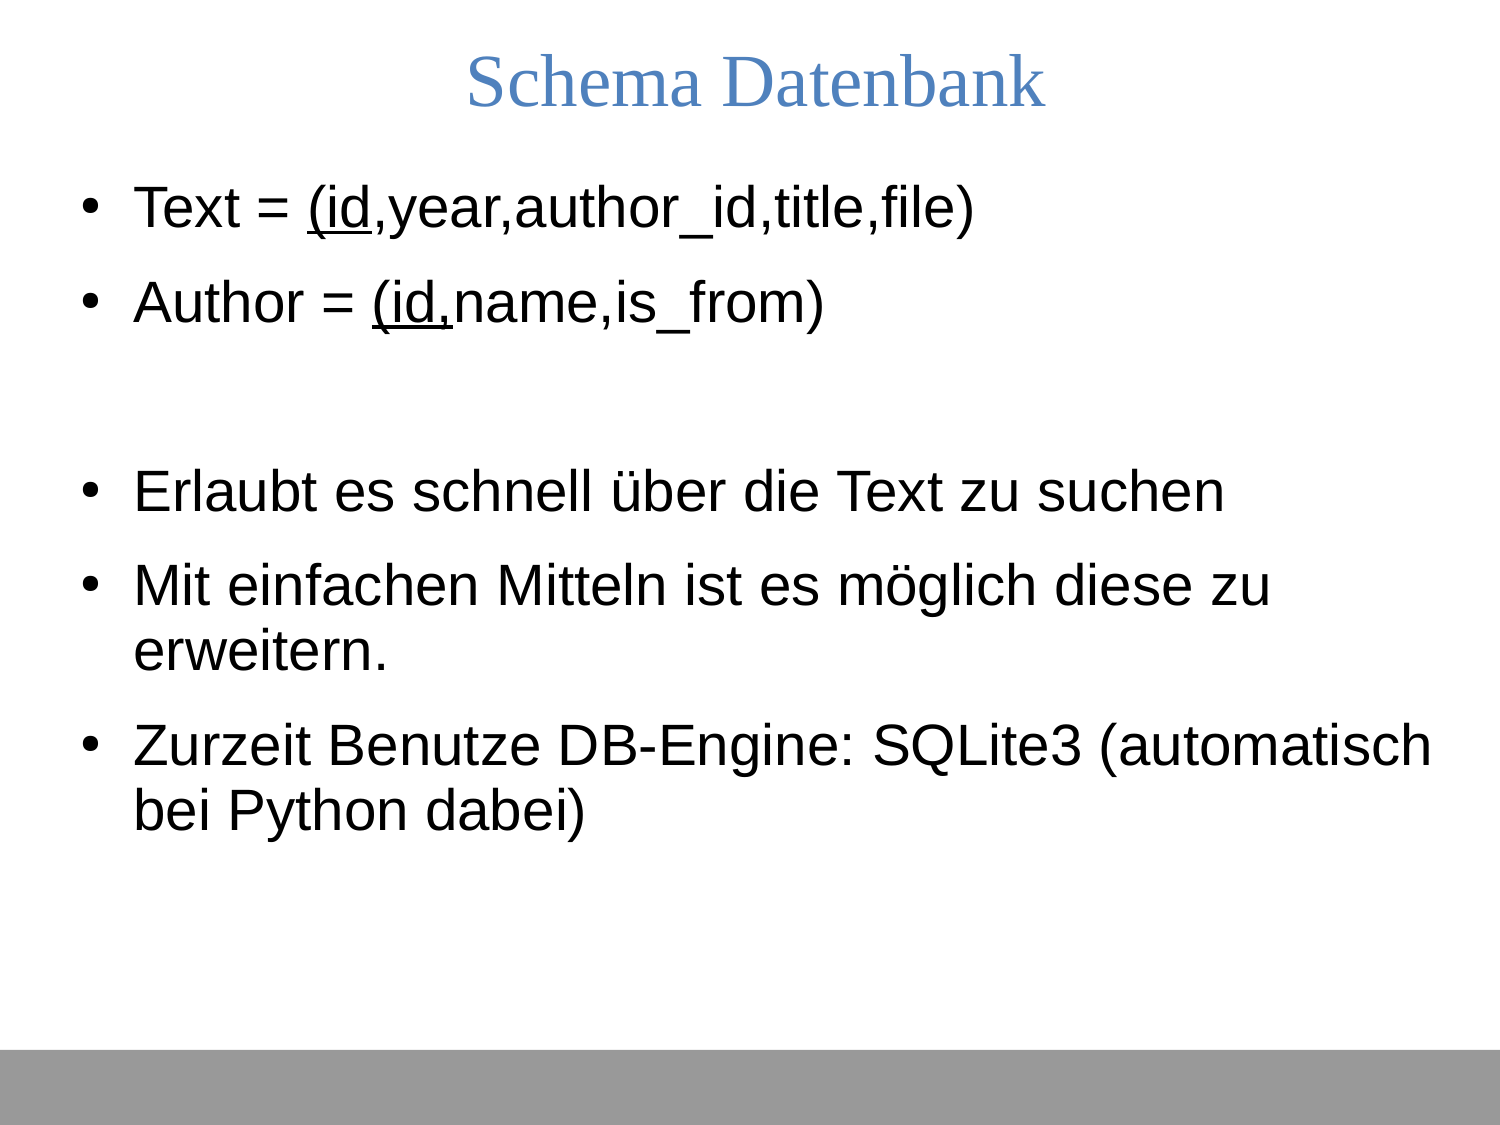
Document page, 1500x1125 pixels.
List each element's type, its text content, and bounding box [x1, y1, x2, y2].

title Schema Datenbank [62, 12, 1450, 150]
list Text = (id,year,author_id,title,file) Author = (id,name,is_from) Erlaubt es schnell über die Text zu suchen Mit einfachen Mitteln ist es möglich diese zu erweitern. Zurzeit Benutze DB-Engine: SQLite3 (automatisch bei Python dabei) [62, 174, 1450, 1025]
